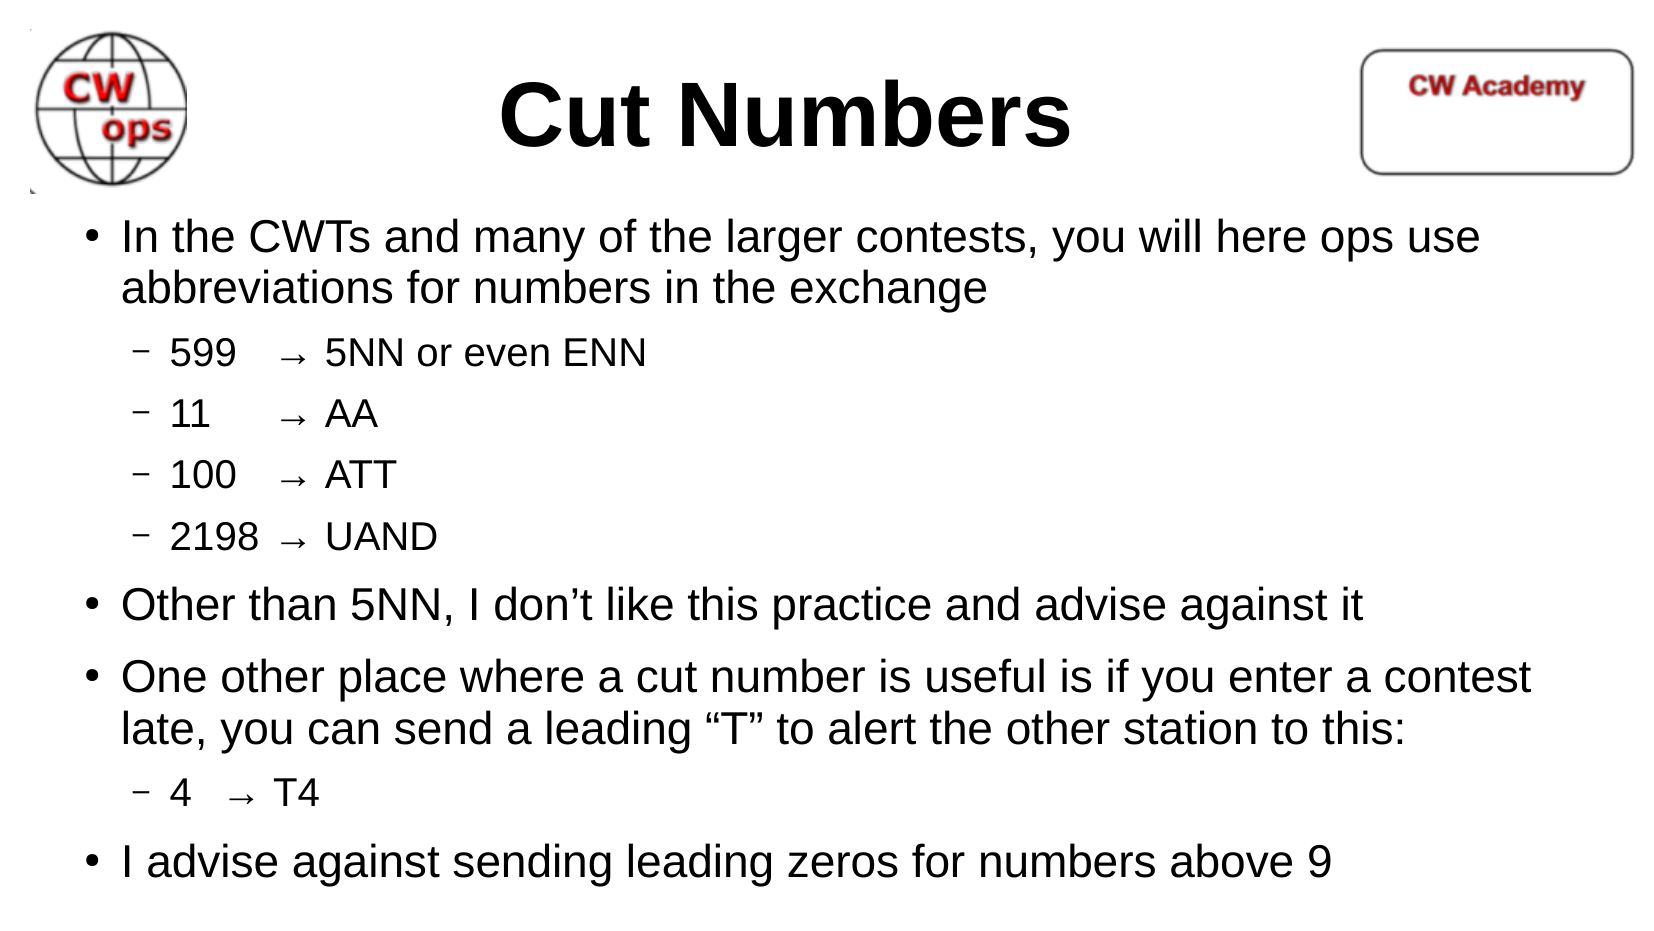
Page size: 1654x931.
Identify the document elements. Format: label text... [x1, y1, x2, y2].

list In the CWTs and many of the larger contests, you will here ops use abbreviations for numbers in the exchange 599 → 5NN or even ENN 11 → AA 100 → ATT 2198 → UAND Other than 5NN, I don’t like this practice and advise against it One other place where a cut number is useful is if you enter a contest late, you can send a leading “T” to alert the other station to this: 4 → T4 I advise against sending leading zeros for numbers above 9 [71, 210, 1561, 901]
picture [1531, 37, 1640, 186]
picture [30, 29, 187, 194]
title Cut Numbers [41, 37, 1531, 193]
